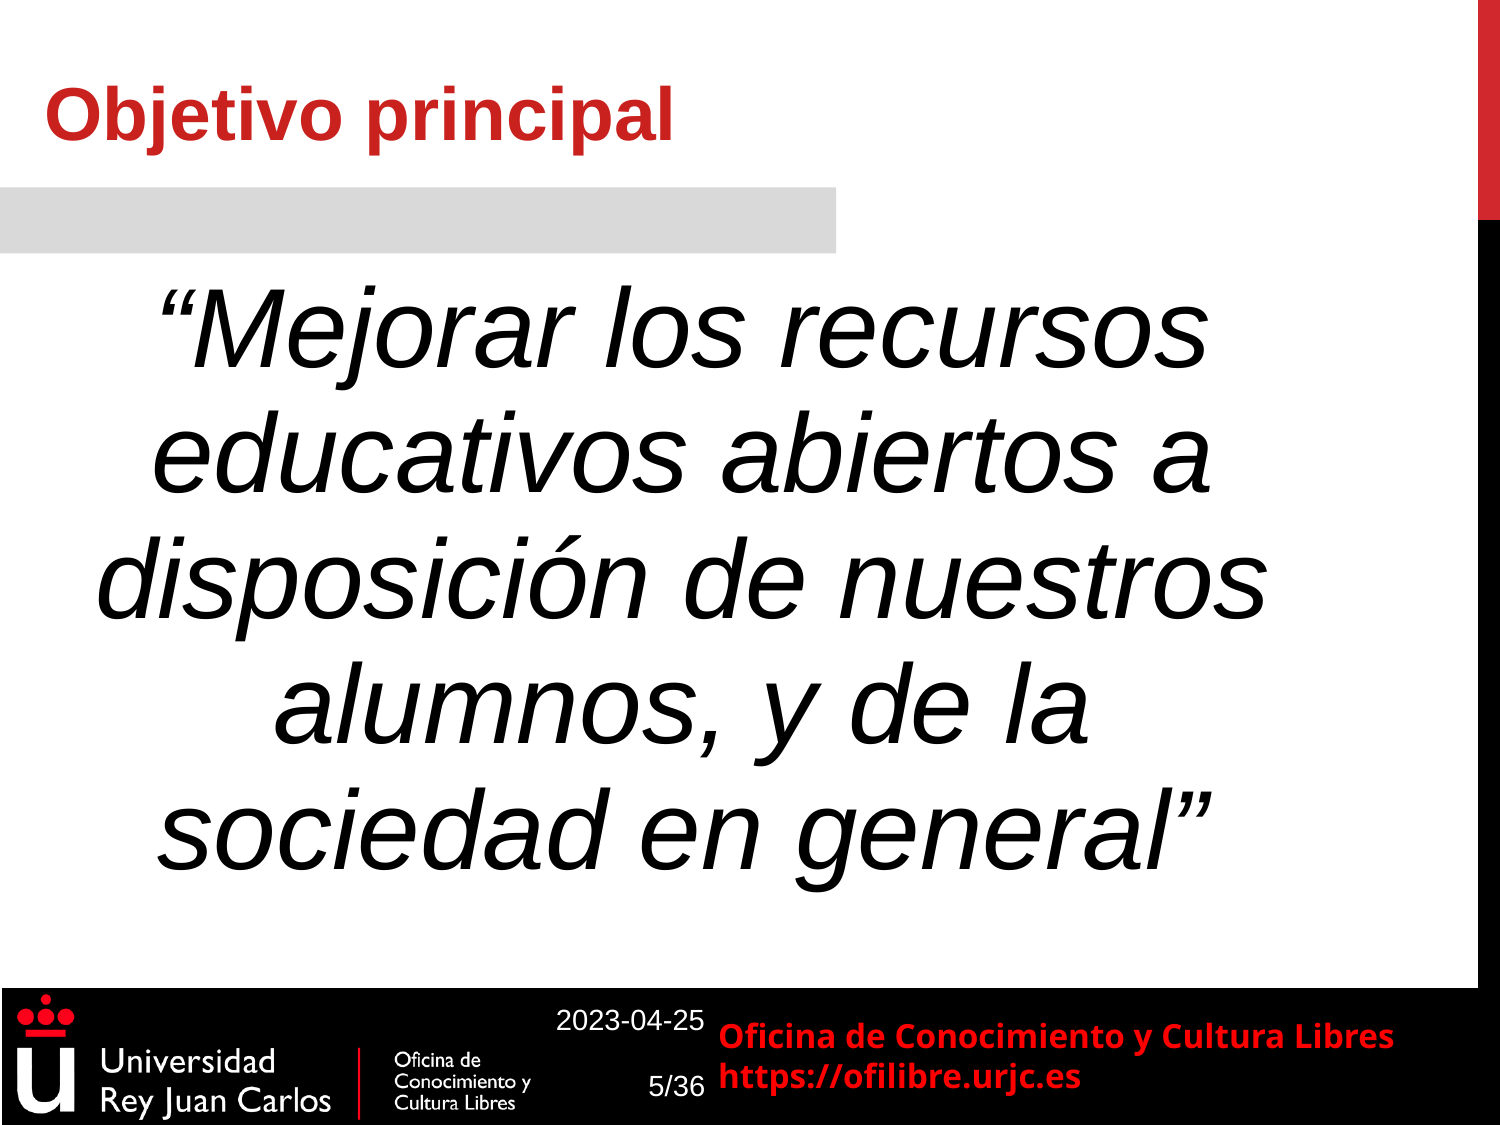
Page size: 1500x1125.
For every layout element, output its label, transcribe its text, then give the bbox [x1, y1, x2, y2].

title [75, 7, 1425, 196]
text_box “Mejorar los recursos educativos abiertos a disposición de nuestros alumnos, y de la sociedad en general” [60, 258, 1306, 985]
picture [17, 994, 531, 1120]
text_box Objetivo principal [30, 64, 1306, 248]
